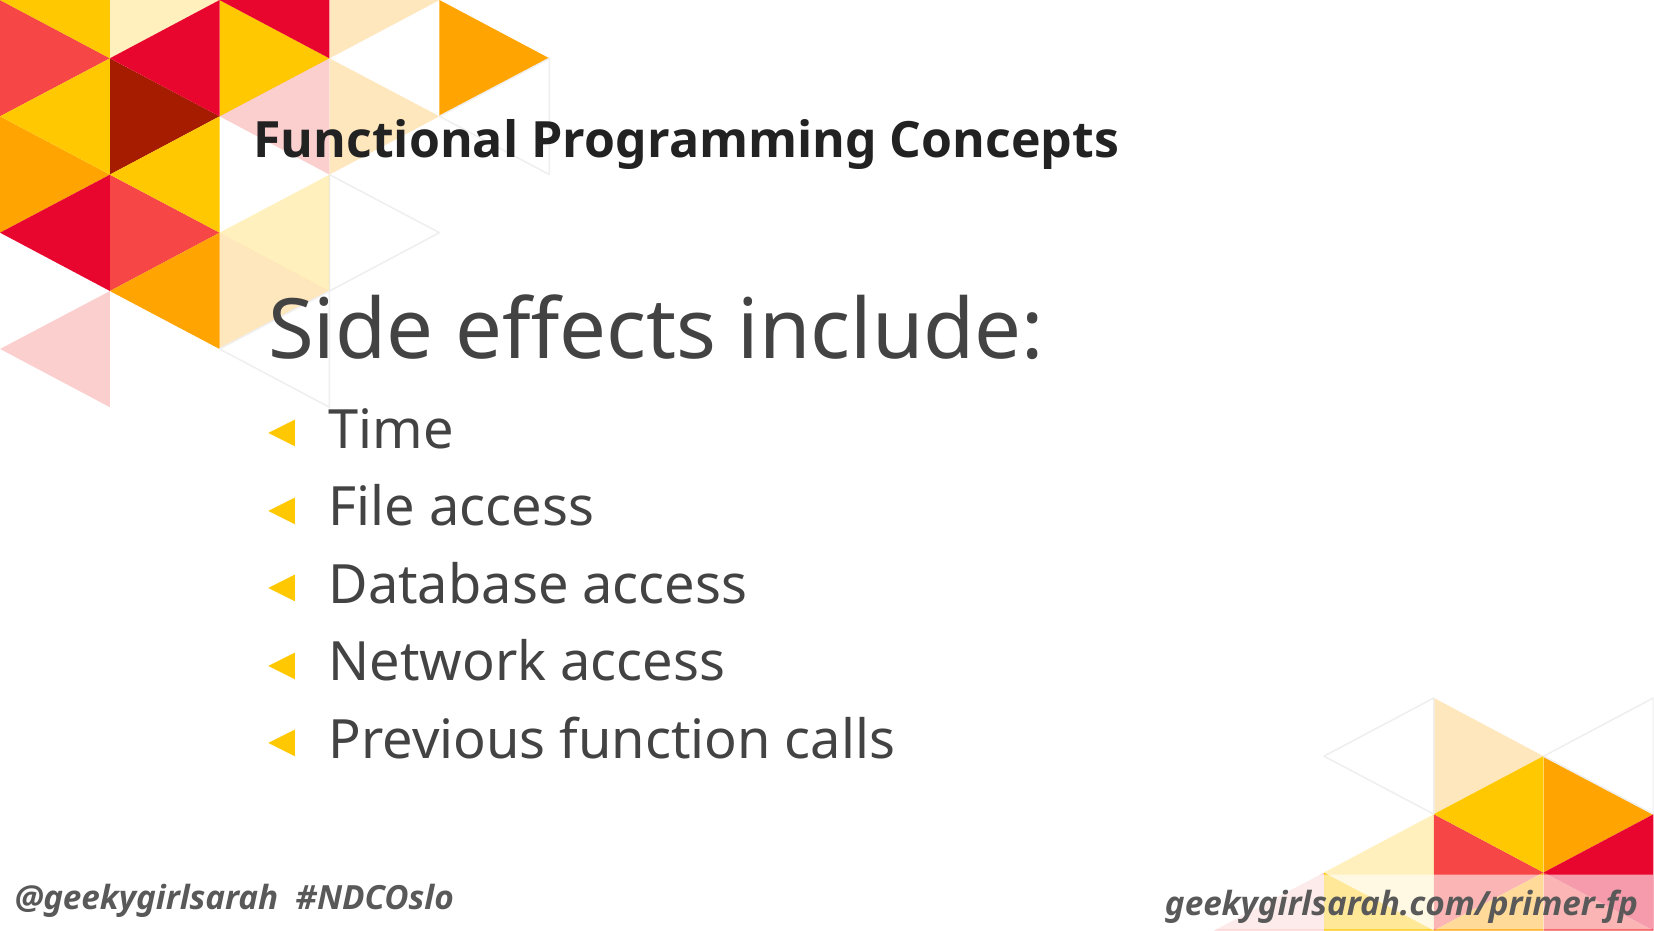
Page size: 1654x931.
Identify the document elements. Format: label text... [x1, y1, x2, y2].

title Functional Programming Concepts [238, 61, 1406, 183]
list Side effects include: [238, 259, 1406, 379]
text_box Time File access Database access Network access Previous function calls [238, 379, 1406, 500]
